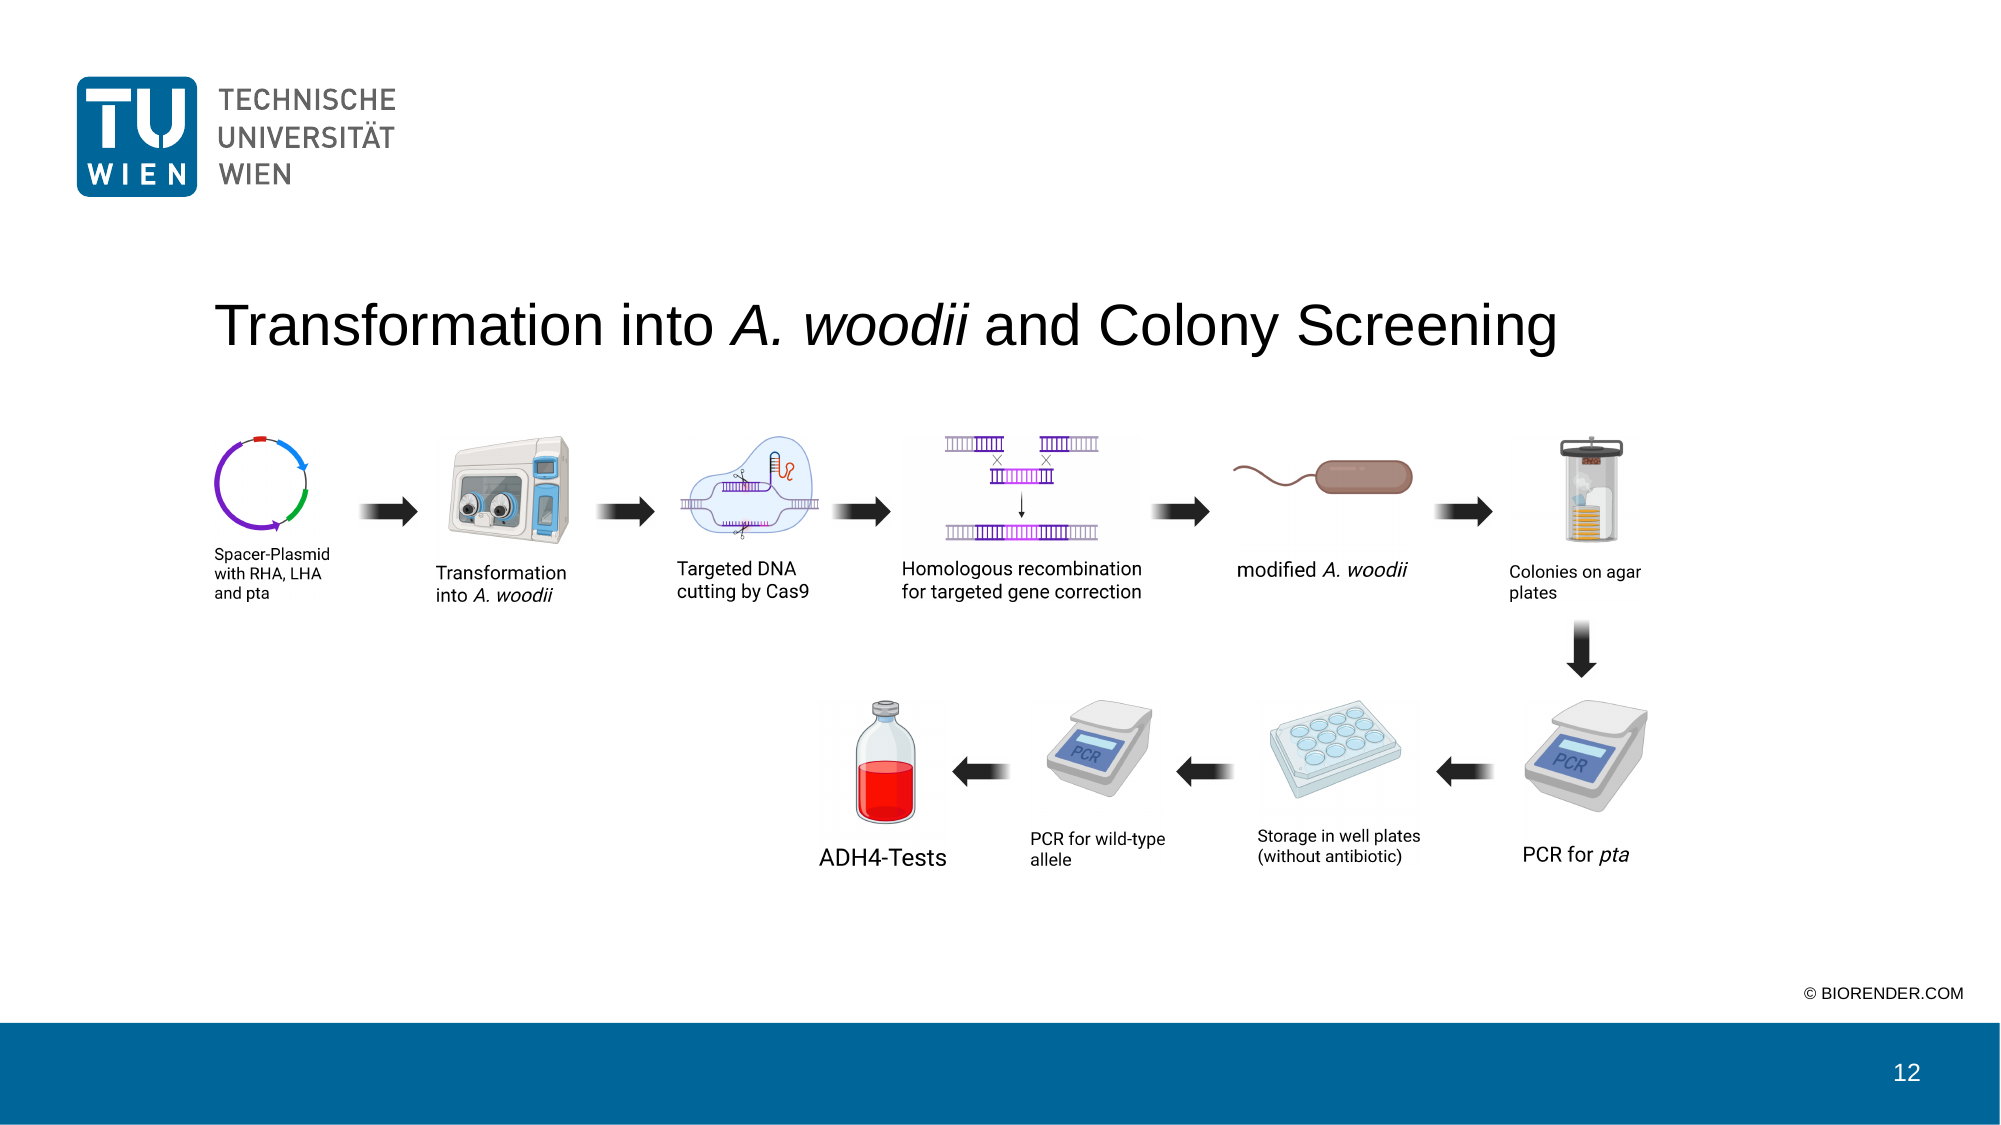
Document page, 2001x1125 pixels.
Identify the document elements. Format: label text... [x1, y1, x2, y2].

picture [1436, 756, 1495, 787]
picture [1176, 756, 1235, 787]
picture [1233, 460, 1413, 577]
picture [819, 700, 946, 866]
title Transformation into A. woodii and Colony Screening [214, 254, 1922, 390]
picture [1258, 700, 1420, 866]
picture [1150, 496, 1210, 527]
picture [831, 496, 891, 527]
picture [1524, 700, 1648, 866]
picture [902, 436, 1141, 602]
picture [436, 436, 569, 602]
picture [1566, 619, 1597, 678]
picture [1510, 436, 1641, 602]
picture [358, 496, 418, 527]
picture [595, 496, 655, 527]
picture [214, 436, 329, 602]
picture [1433, 496, 1493, 527]
picture [677, 436, 819, 602]
picture [1031, 700, 1165, 866]
picture [952, 756, 1011, 787]
text_box © Biorender.com [1804, 998, 1991, 1003]
